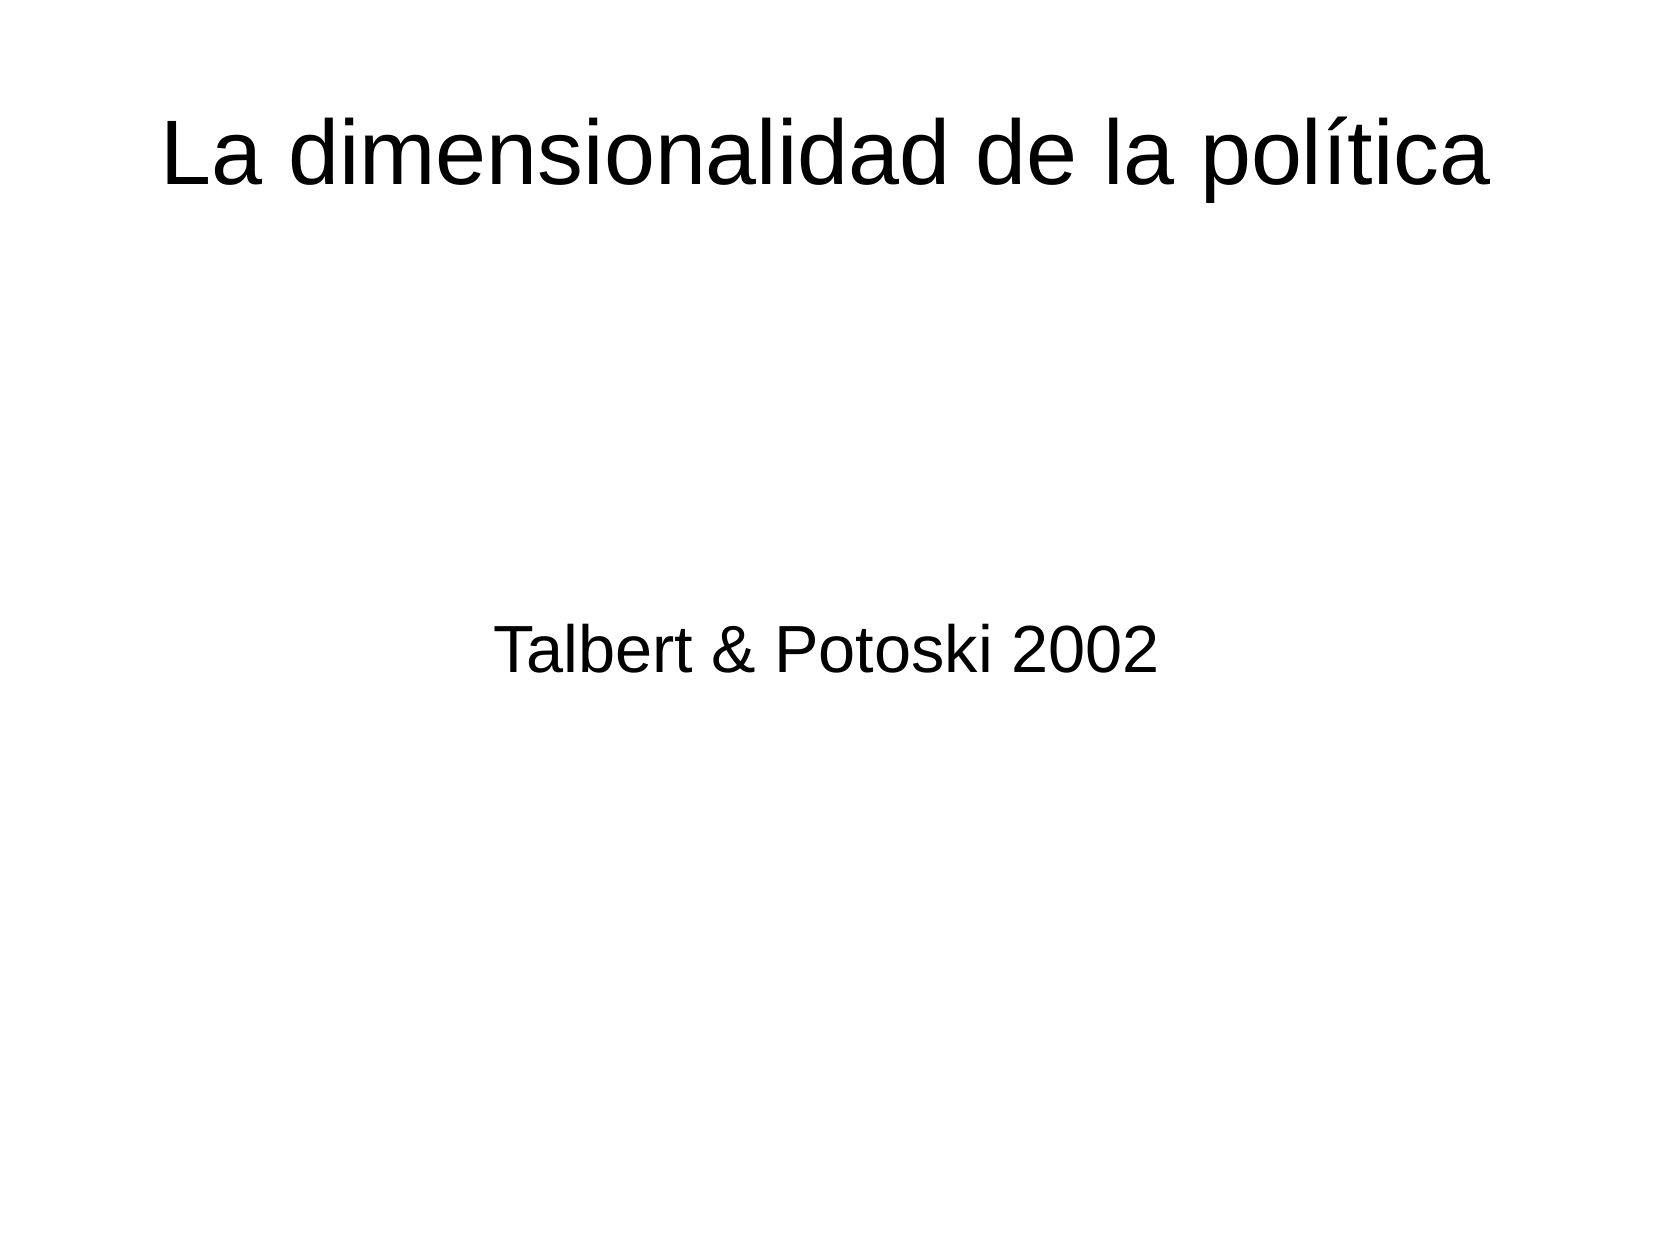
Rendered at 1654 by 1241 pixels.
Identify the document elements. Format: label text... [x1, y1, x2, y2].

title La dimensionalidad de la política [82, 49, 1571, 257]
subtitle Talbert & Potoski 2002 [82, 290, 1571, 1010]
